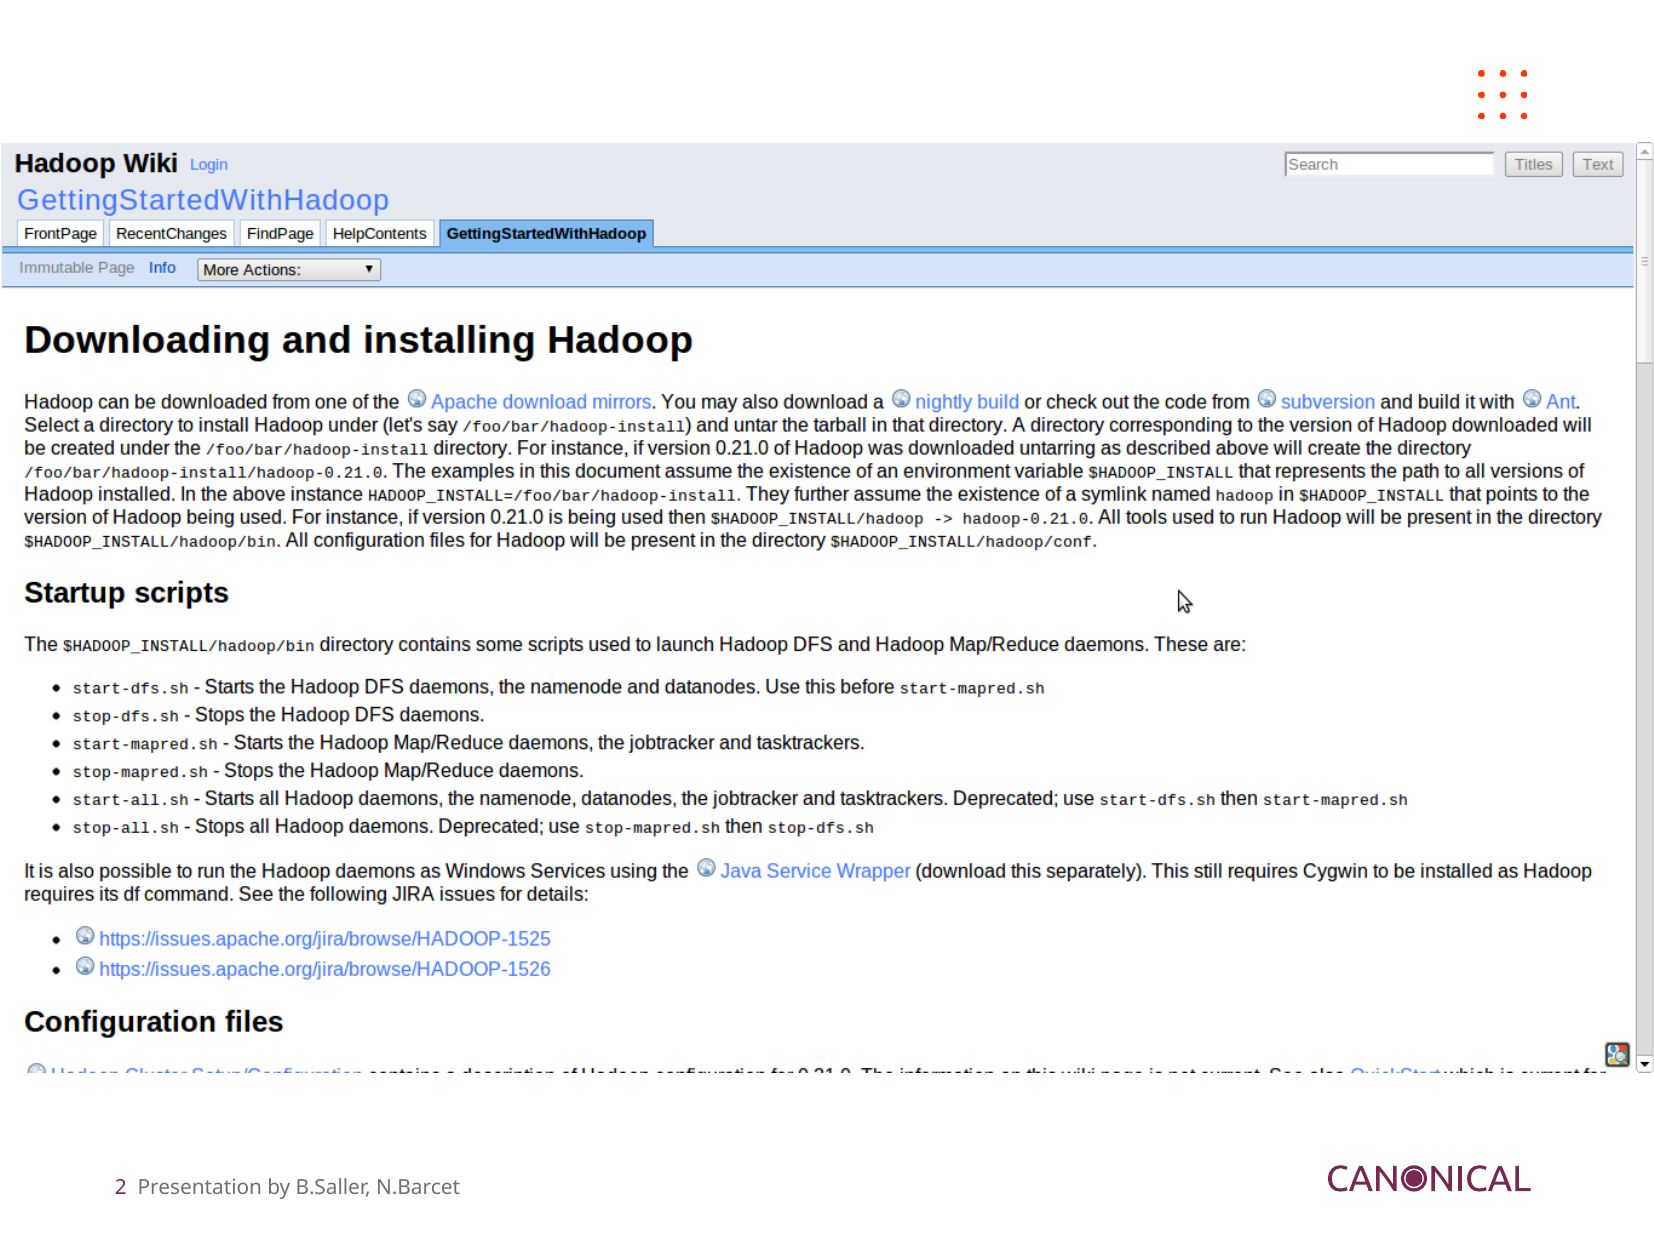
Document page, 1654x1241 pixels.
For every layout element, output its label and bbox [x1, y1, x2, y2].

picture [1478, 70, 1527, 119]
picture [0, 142, 1654, 1073]
